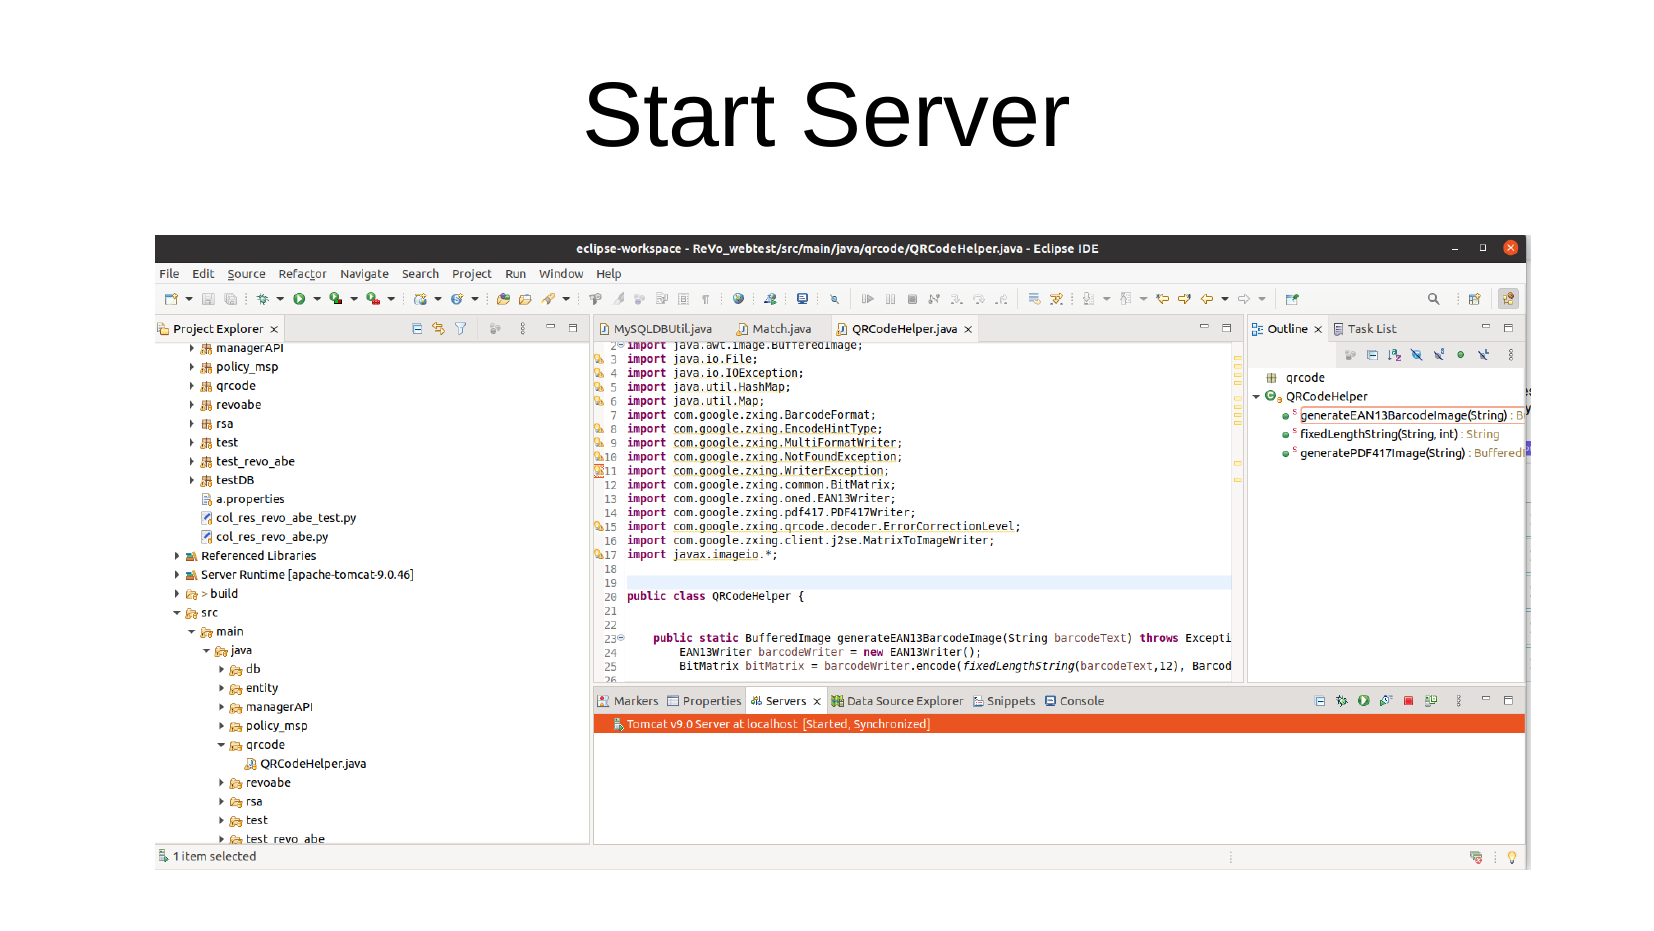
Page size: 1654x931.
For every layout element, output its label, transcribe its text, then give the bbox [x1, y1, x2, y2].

title Start Server [82, 37, 1571, 193]
picture [155, 235, 1531, 871]
